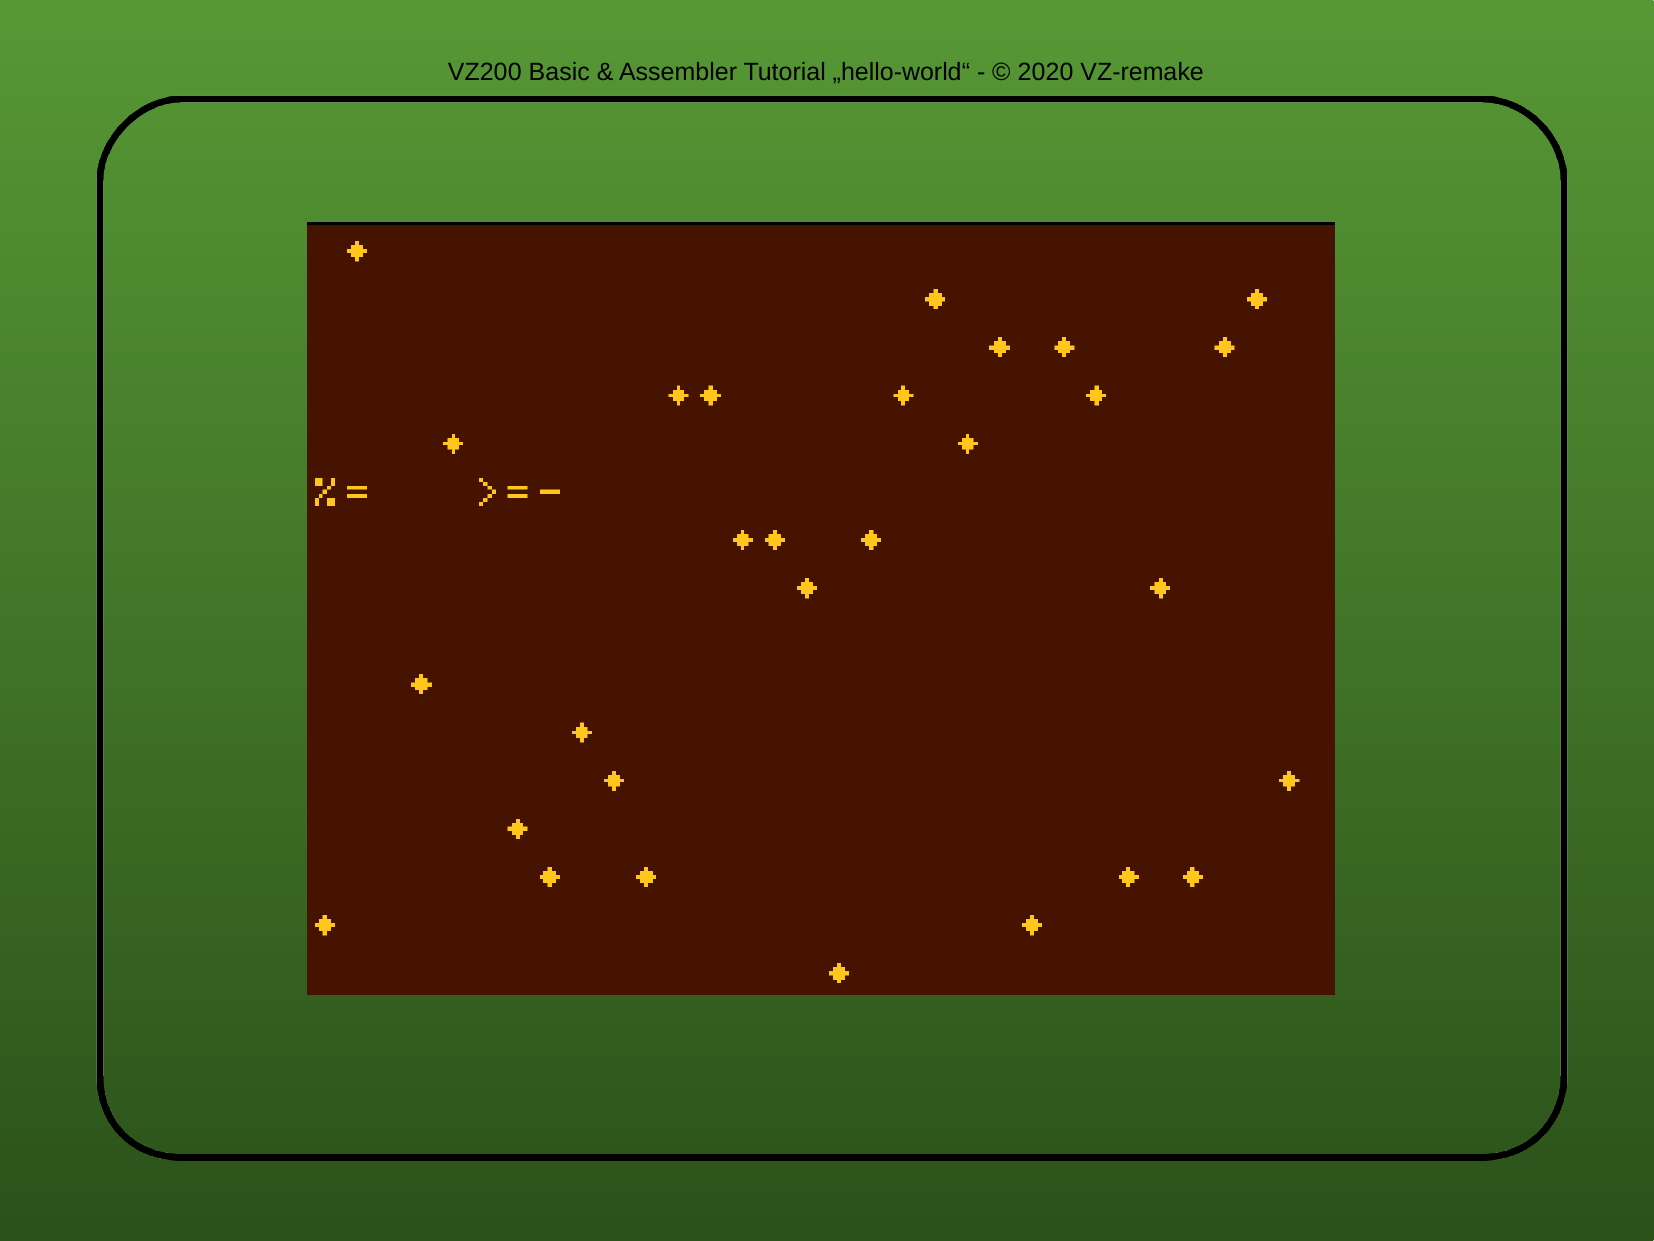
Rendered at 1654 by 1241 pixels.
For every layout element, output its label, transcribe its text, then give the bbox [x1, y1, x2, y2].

picture [59, 58, 1607, 1199]
title VZ200 Basic & Assembler Tutorial „hello-world“ - © 2020 VZ-remake [82, 49, 1571, 95]
